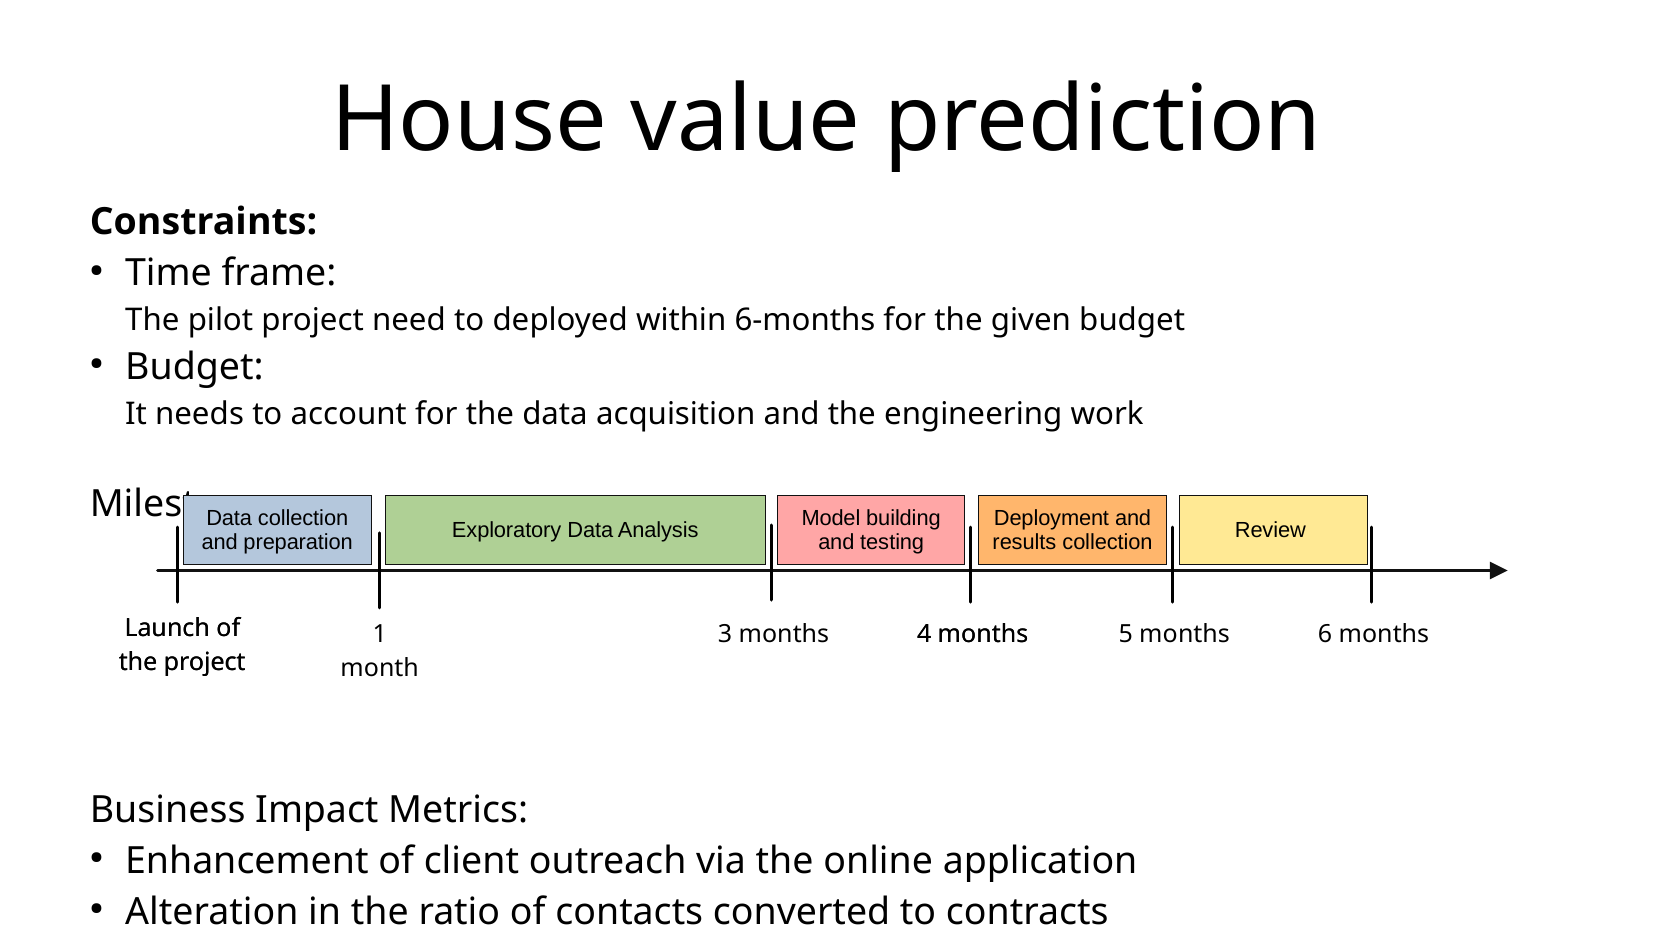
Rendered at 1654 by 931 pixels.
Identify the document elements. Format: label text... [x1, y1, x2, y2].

text_box 1 month [317, 607, 443, 652]
text_box Exploratory Data Analysis [385, 495, 766, 565]
text_box 4 months [892, 607, 1054, 652]
text_box Constraints: Time frame: The pilot project need to deployed within 6-months for the given budget Budget: It needs to account for the data acquisition and the engineering work Milestones: Business Impact Metrics: Enhancement of client outreach via the online application Alteration in the ratio of contacts converted to contracts Acquisition of data facilitated by the online application [75, 187, 1576, 870]
text_box Launch of the project [88, 602, 277, 675]
text_box 3 months [698, 607, 849, 652]
text_box Deployment and results collection [978, 495, 1167, 565]
text_box 5 months [1093, 607, 1256, 652]
title House value prediction [82, 37, 1571, 187]
text_box Review [1179, 495, 1368, 565]
text_box Data collection and preparation [183, 495, 372, 565]
text_box Model building and testing [777, 495, 965, 565]
text_box 6 months [1292, 607, 1455, 652]
